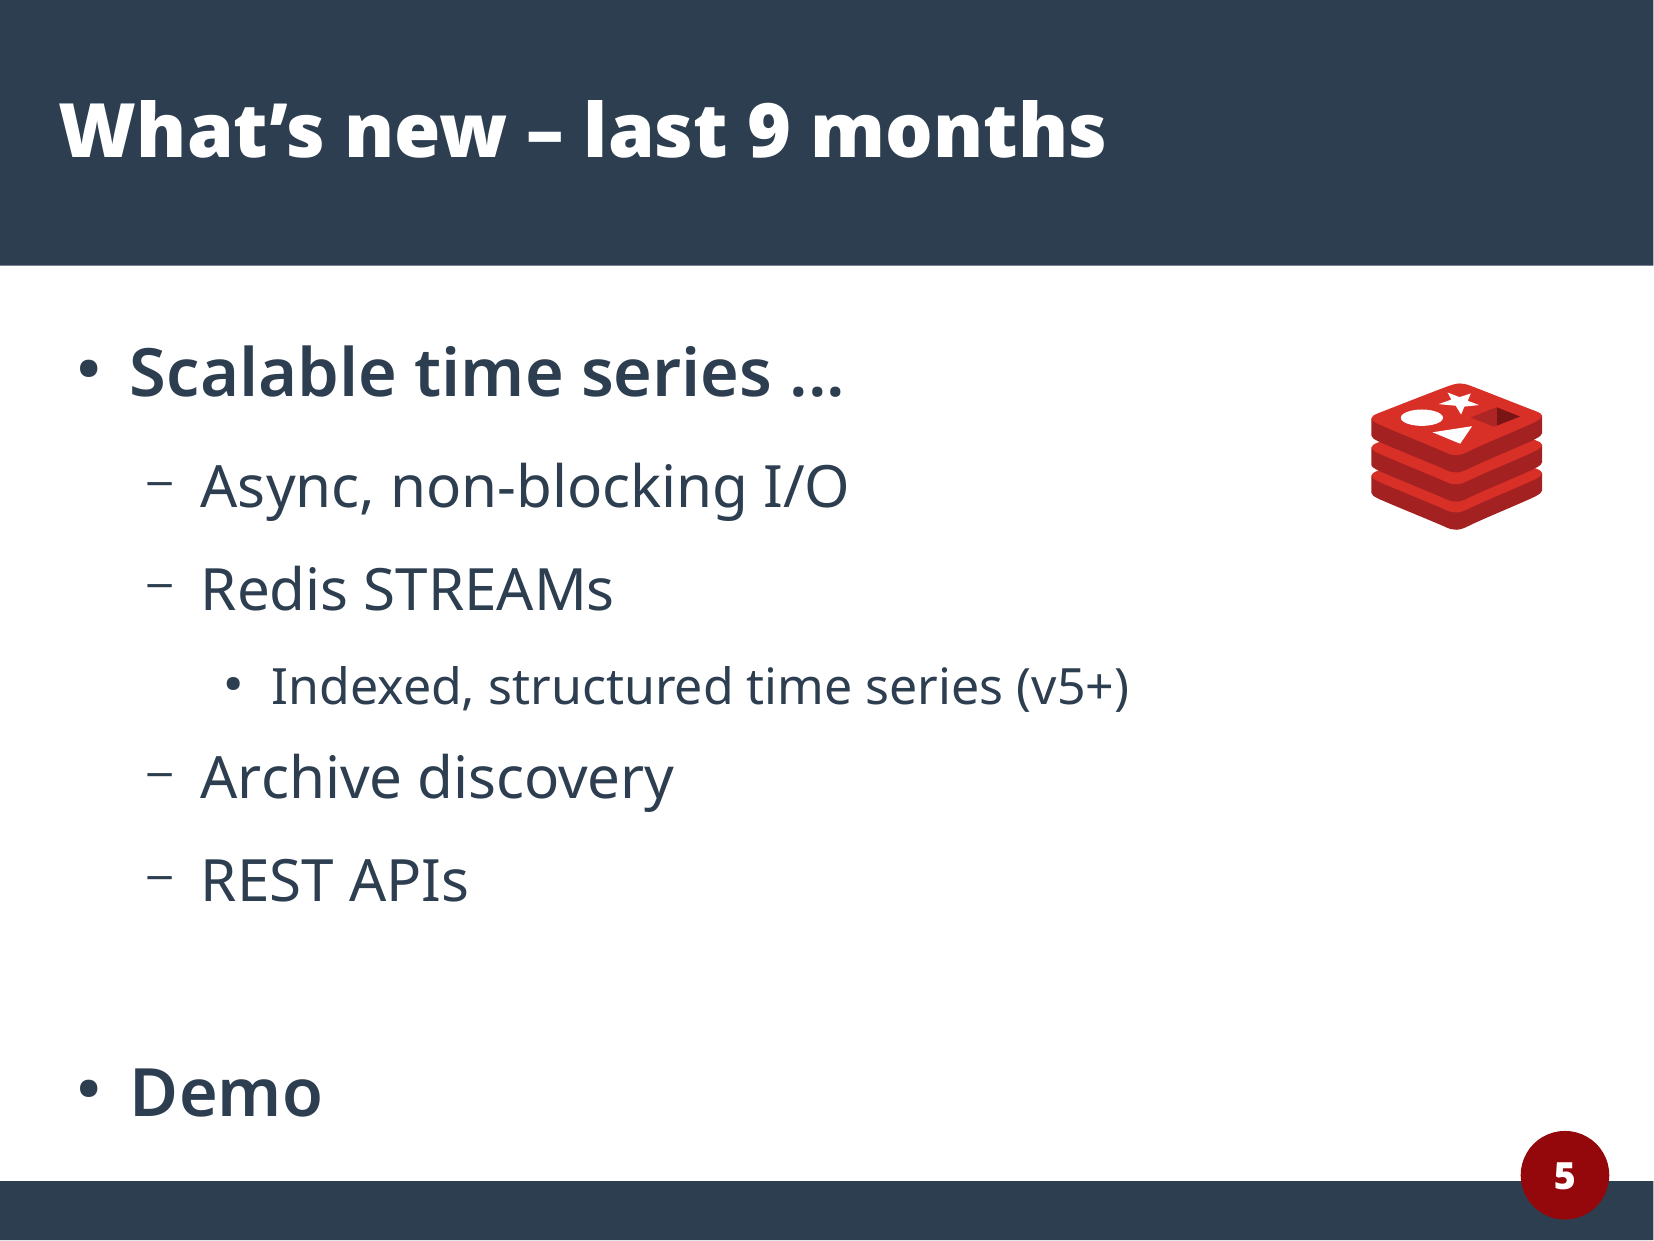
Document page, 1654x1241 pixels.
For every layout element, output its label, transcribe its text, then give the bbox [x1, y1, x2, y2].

title What’s new – last 9 months [59, 49, 1595, 207]
picture [1370, 369, 1544, 544]
list Scalable time series ... Async, non-blocking I/O Redis STREAMs Indexed, structured time series (v5+) Archive discovery REST APIs Demo [59, 324, 1595, 1152]
